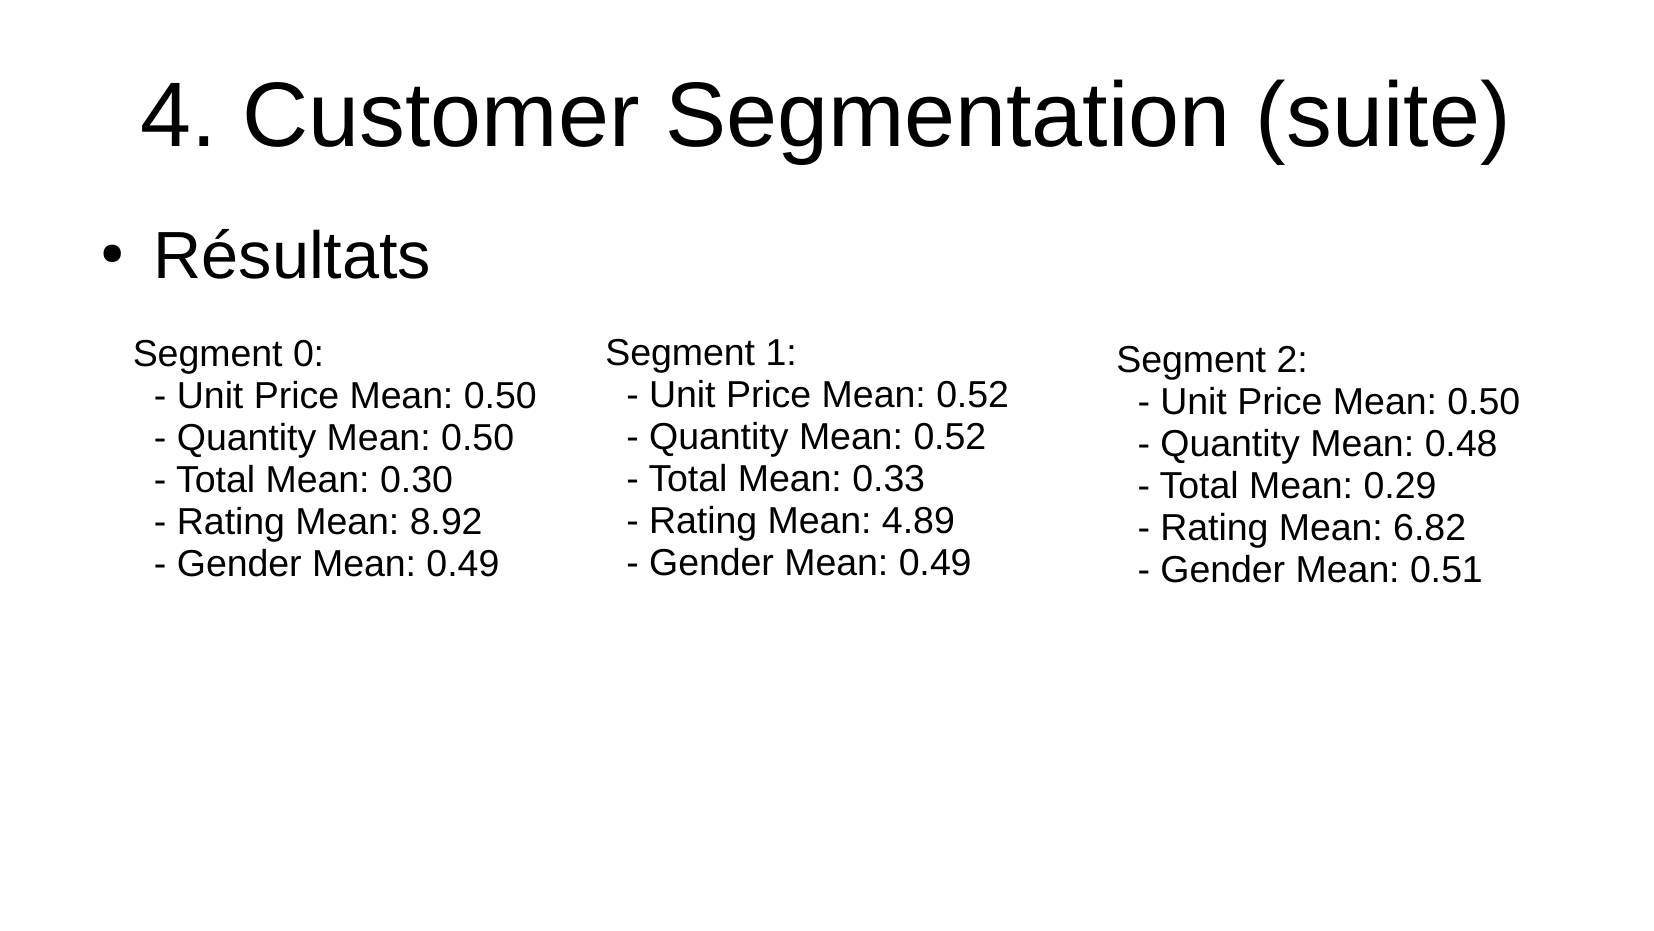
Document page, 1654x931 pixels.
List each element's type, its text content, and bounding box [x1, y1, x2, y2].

list Résultats [82, 217, 1571, 758]
text_box Segment 2: - Unit Price Mean: 0.50 - Quantity Mean: 0.48 - Total Mean: 0.29 - Rating Mean: 6.82 - Gender Mean: 0.51 [1101, 330, 1536, 598]
title 4. Customer Segmentation (suite) [82, 37, 1571, 193]
text_box Segment 0: - Unit Price Mean: 0.50 - Quantity Mean: 0.50 - Total Mean: 0.30 - Rating Mean: 8.92 - Gender Mean: 0.49 [118, 324, 552, 592]
text_box Segment 1: - Unit Price Mean: 0.52 - Quantity Mean: 0.52 - Total Mean: 0.33 - Rating Mean: 4.89 - Gender Mean: 0.49 [590, 323, 1025, 591]
